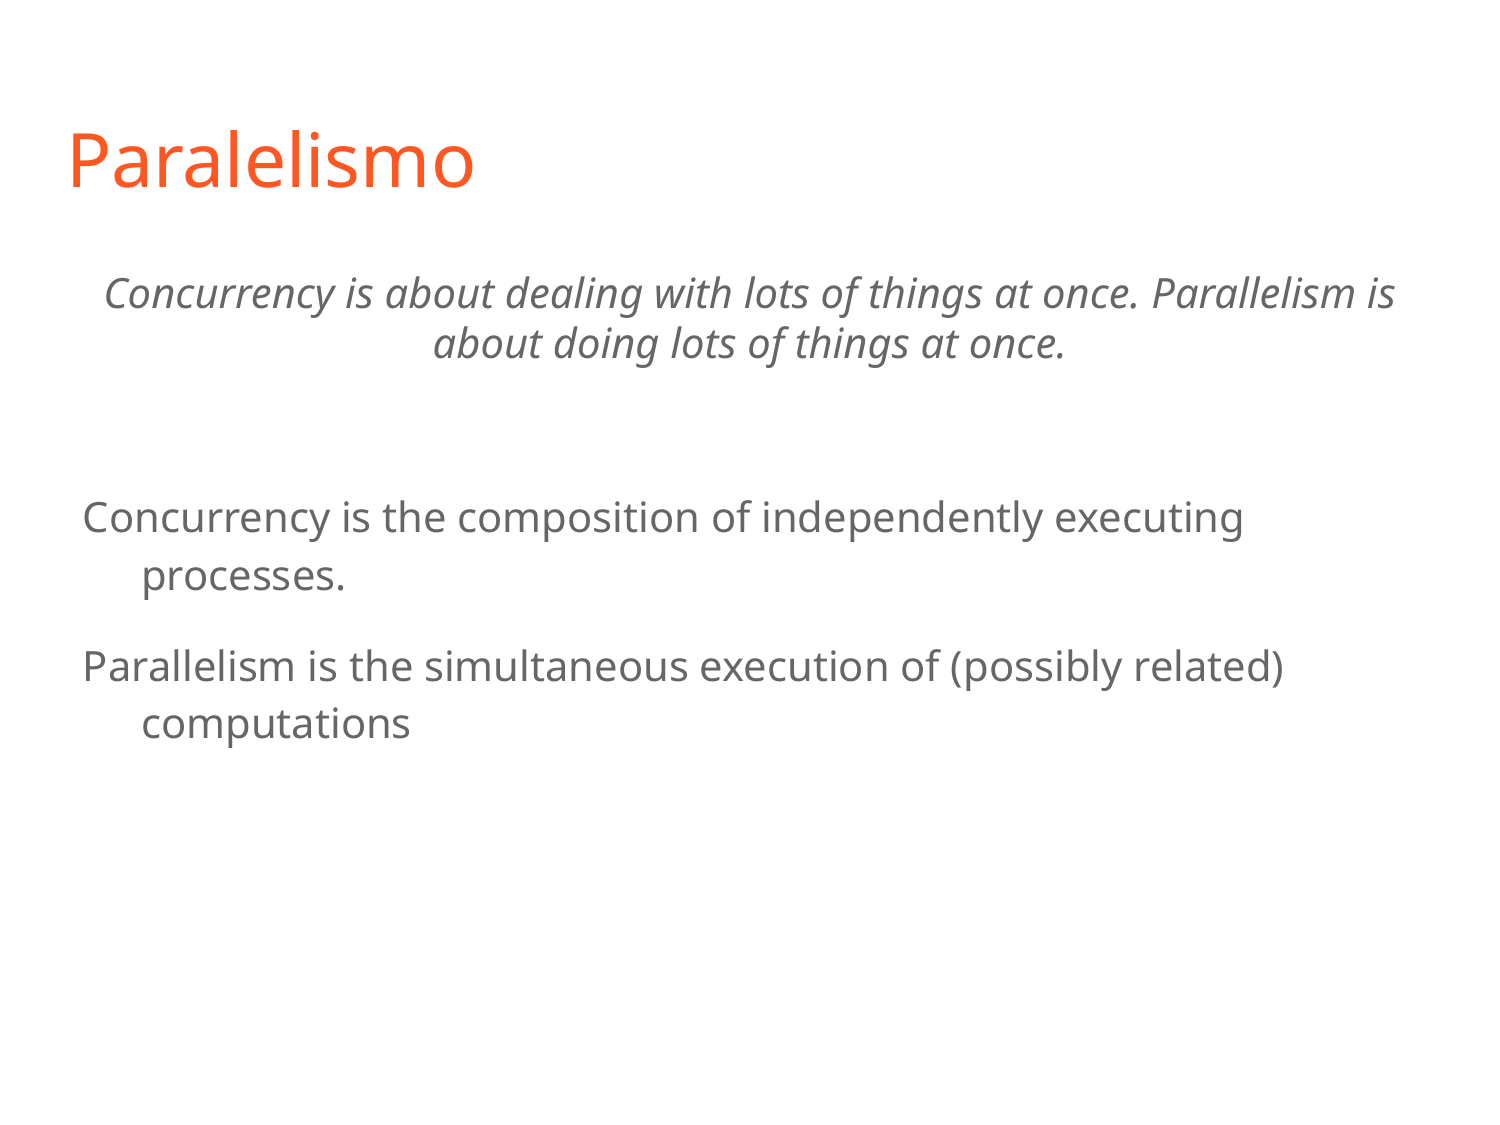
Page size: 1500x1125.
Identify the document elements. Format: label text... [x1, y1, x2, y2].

title Paralelismo [51, 97, 1449, 223]
list Concurrency is about dealing with lots of things at once. Parallelism is about doing lots of things at once. Concurrency is the composition of independently executing processes. Parallelism is the simultaneous execution of (possibly related) computations [51, 252, 1449, 1053]
